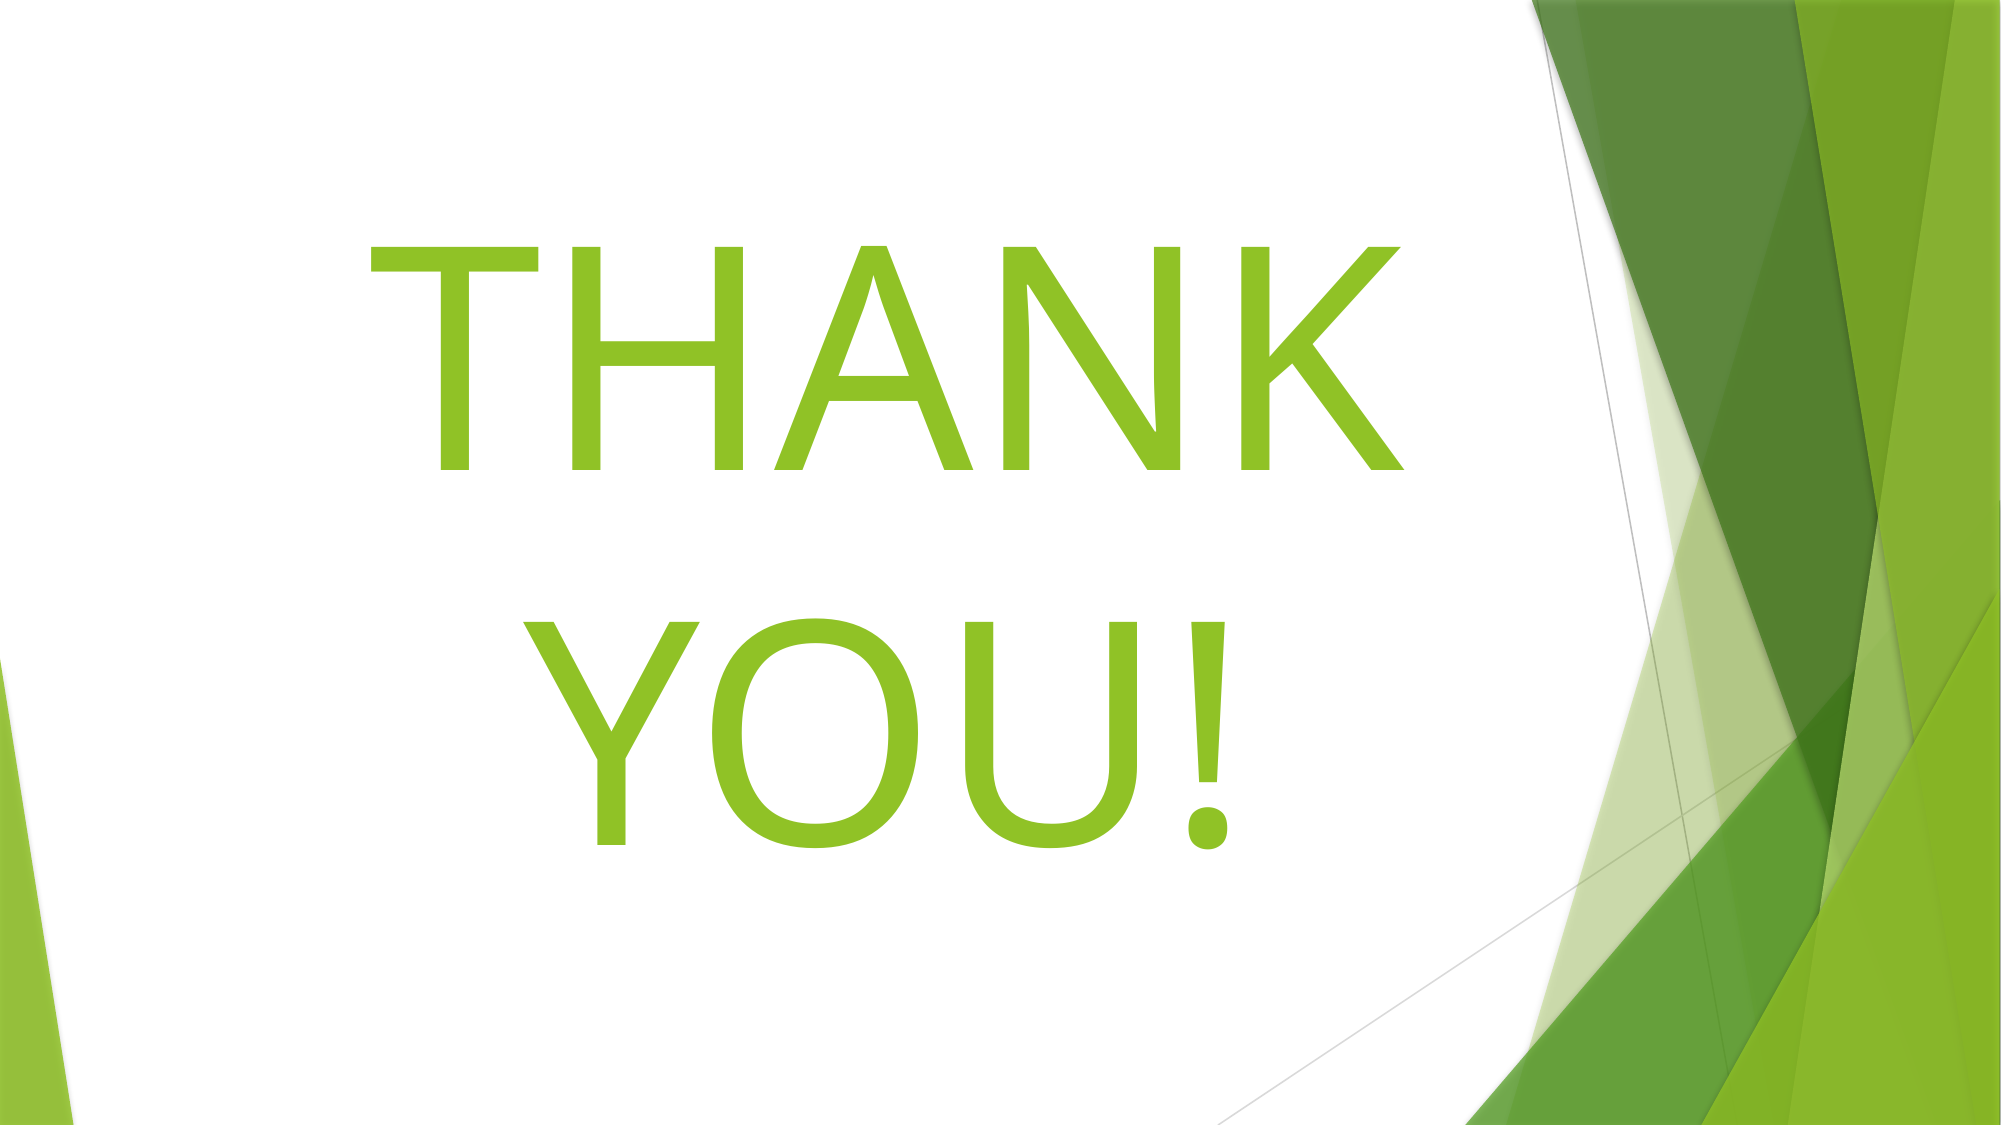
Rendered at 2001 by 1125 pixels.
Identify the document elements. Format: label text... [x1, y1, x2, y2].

title THANK YOU! [181, 149, 1592, 1035]
